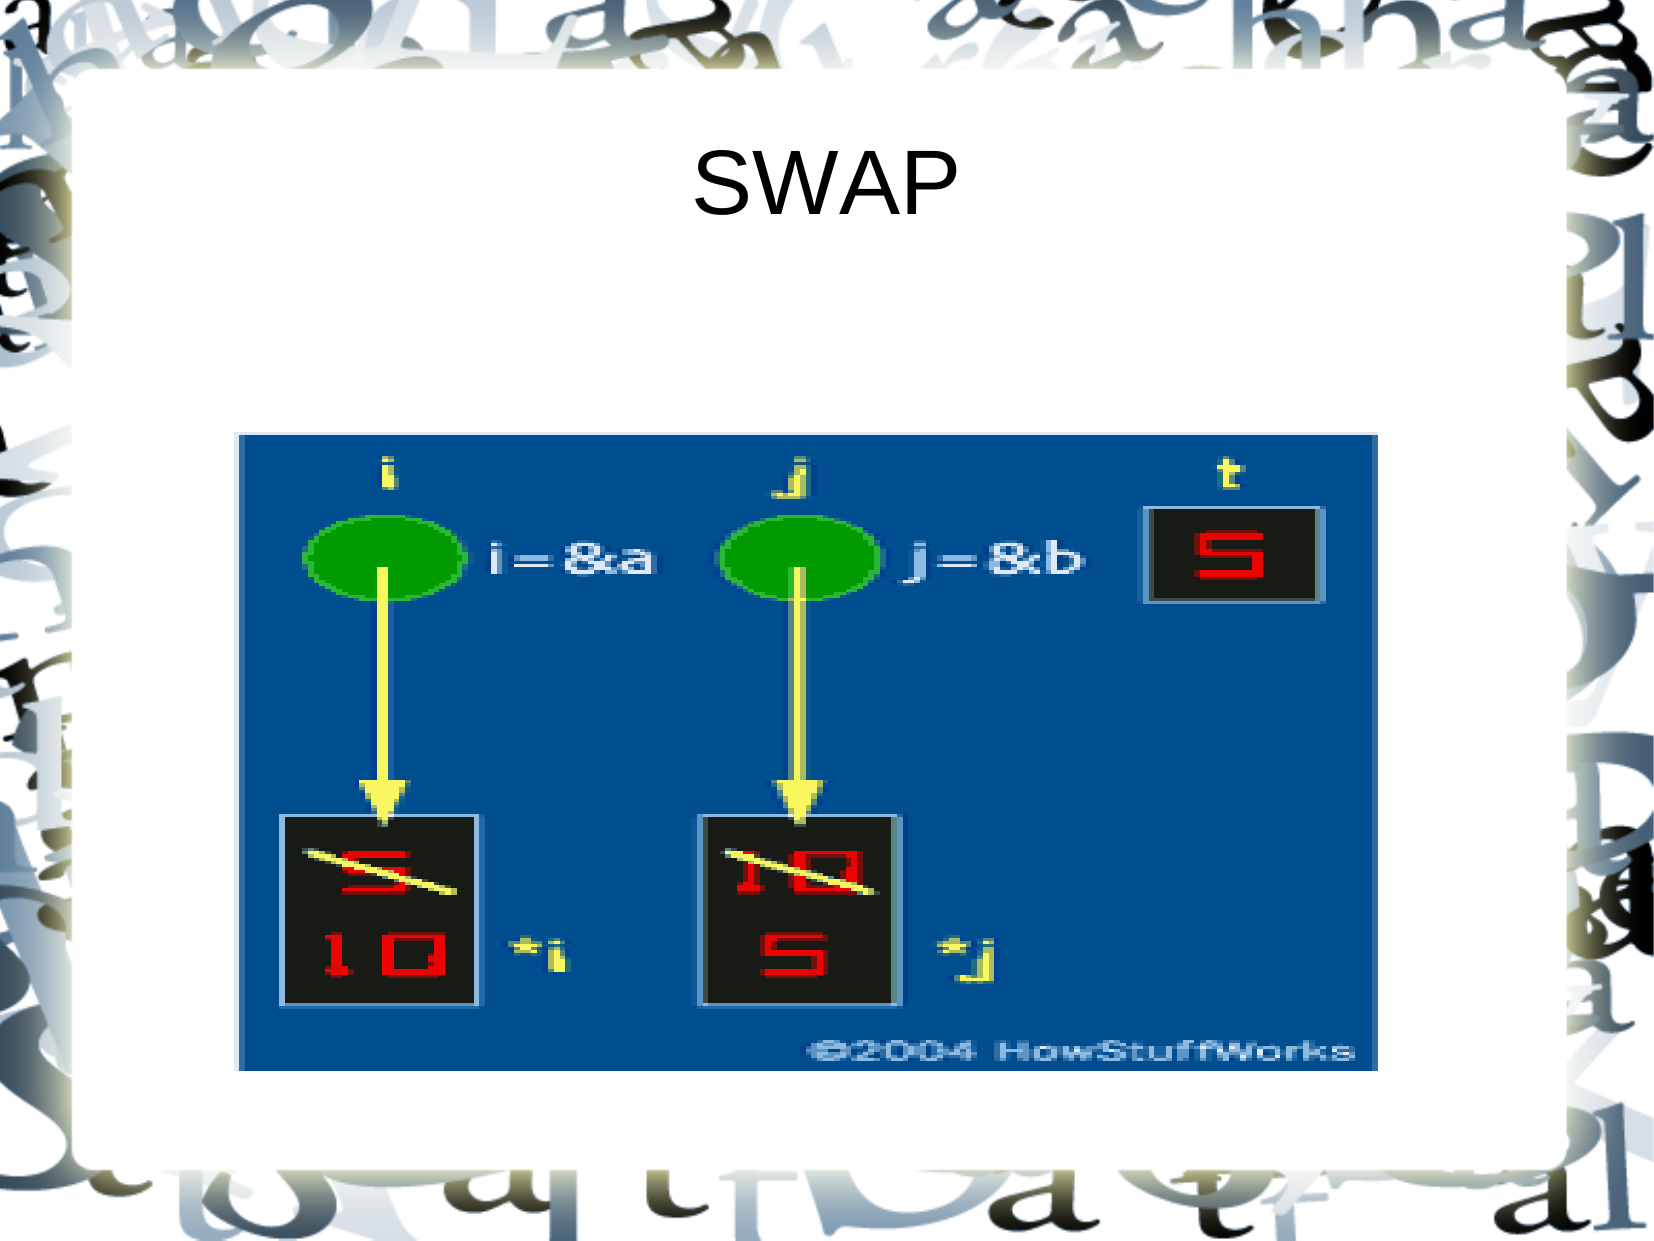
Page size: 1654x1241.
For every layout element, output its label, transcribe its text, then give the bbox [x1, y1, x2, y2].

picture [0, 0, 1654, 1241]
title SWAP [82, 86, 1571, 279]
